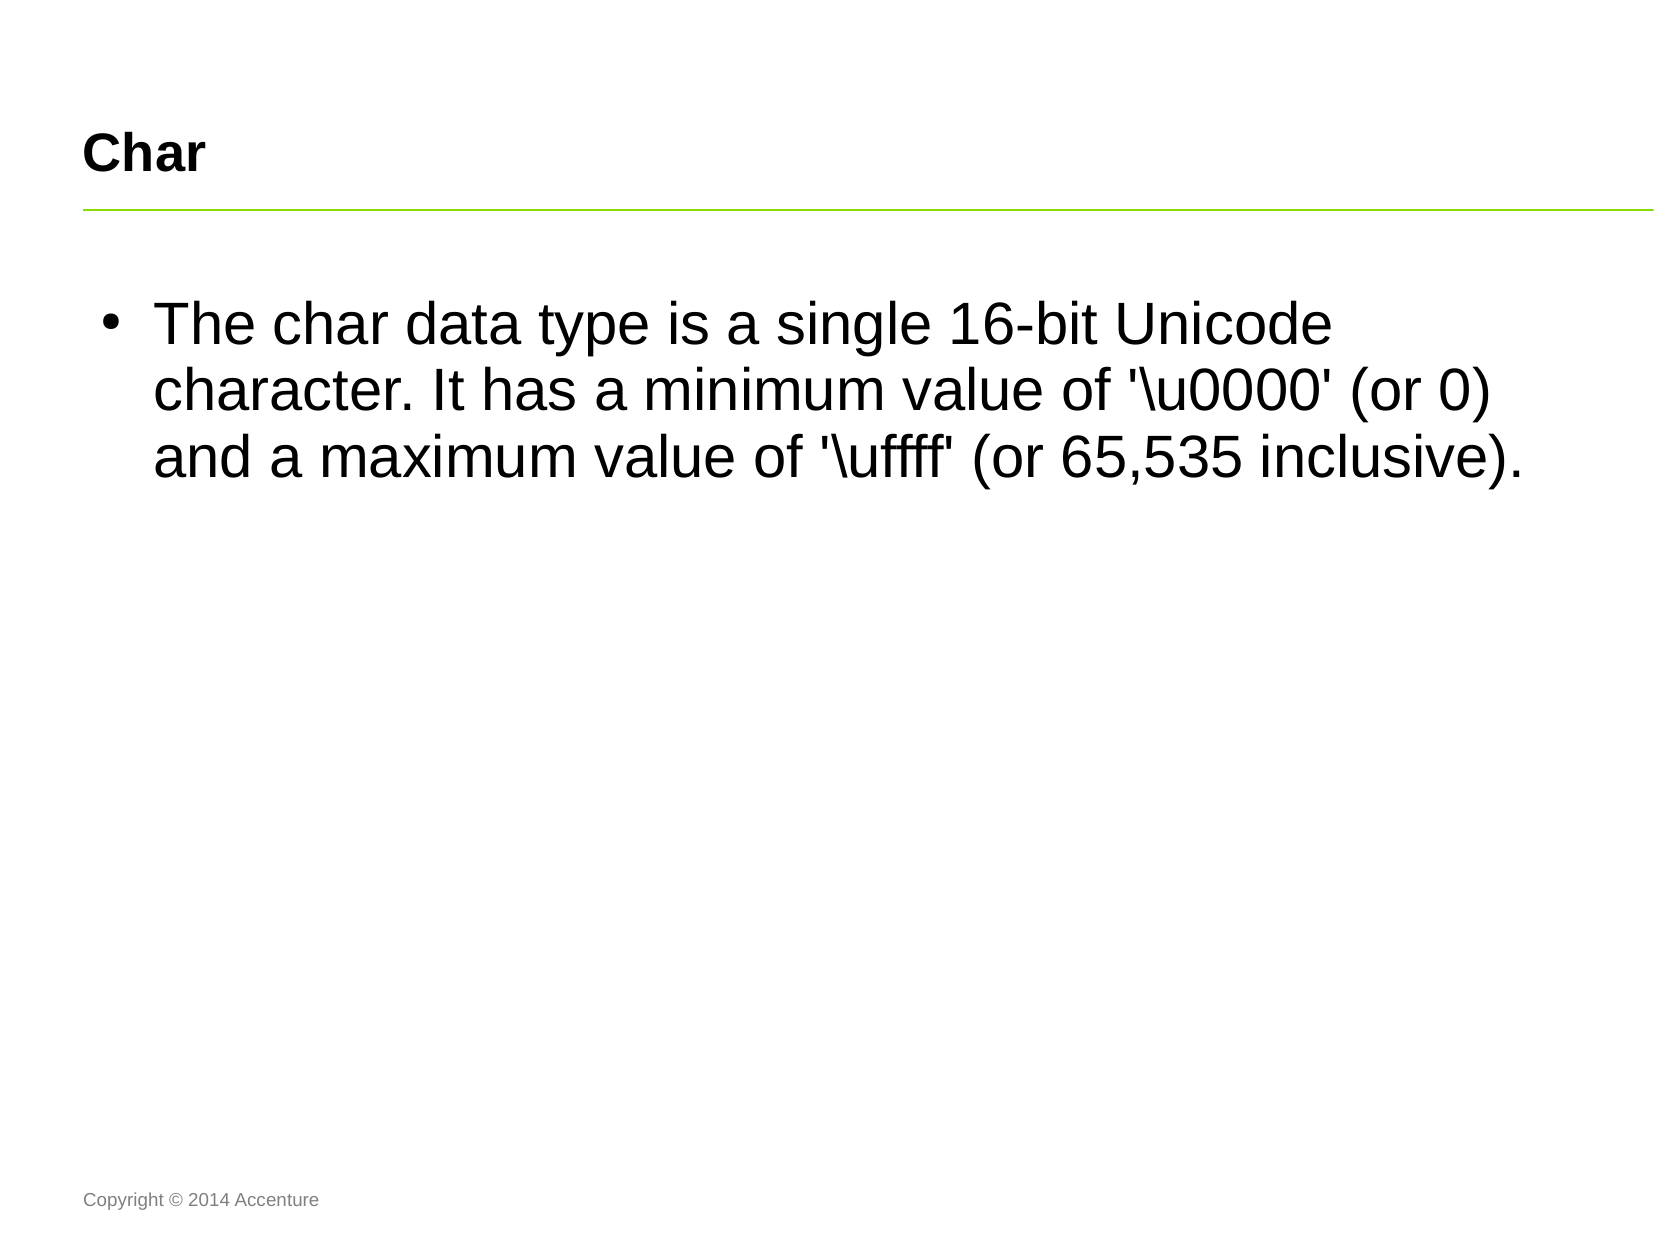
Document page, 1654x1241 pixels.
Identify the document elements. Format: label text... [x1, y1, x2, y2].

title Char [82, 98, 1571, 208]
list The char data type is a single 16-bit Unicode character. It has a minimum value of '\u0000' (or 0) and a maximum value of '\uffff' (or 65,535 inclusive). [82, 290, 1538, 1010]
